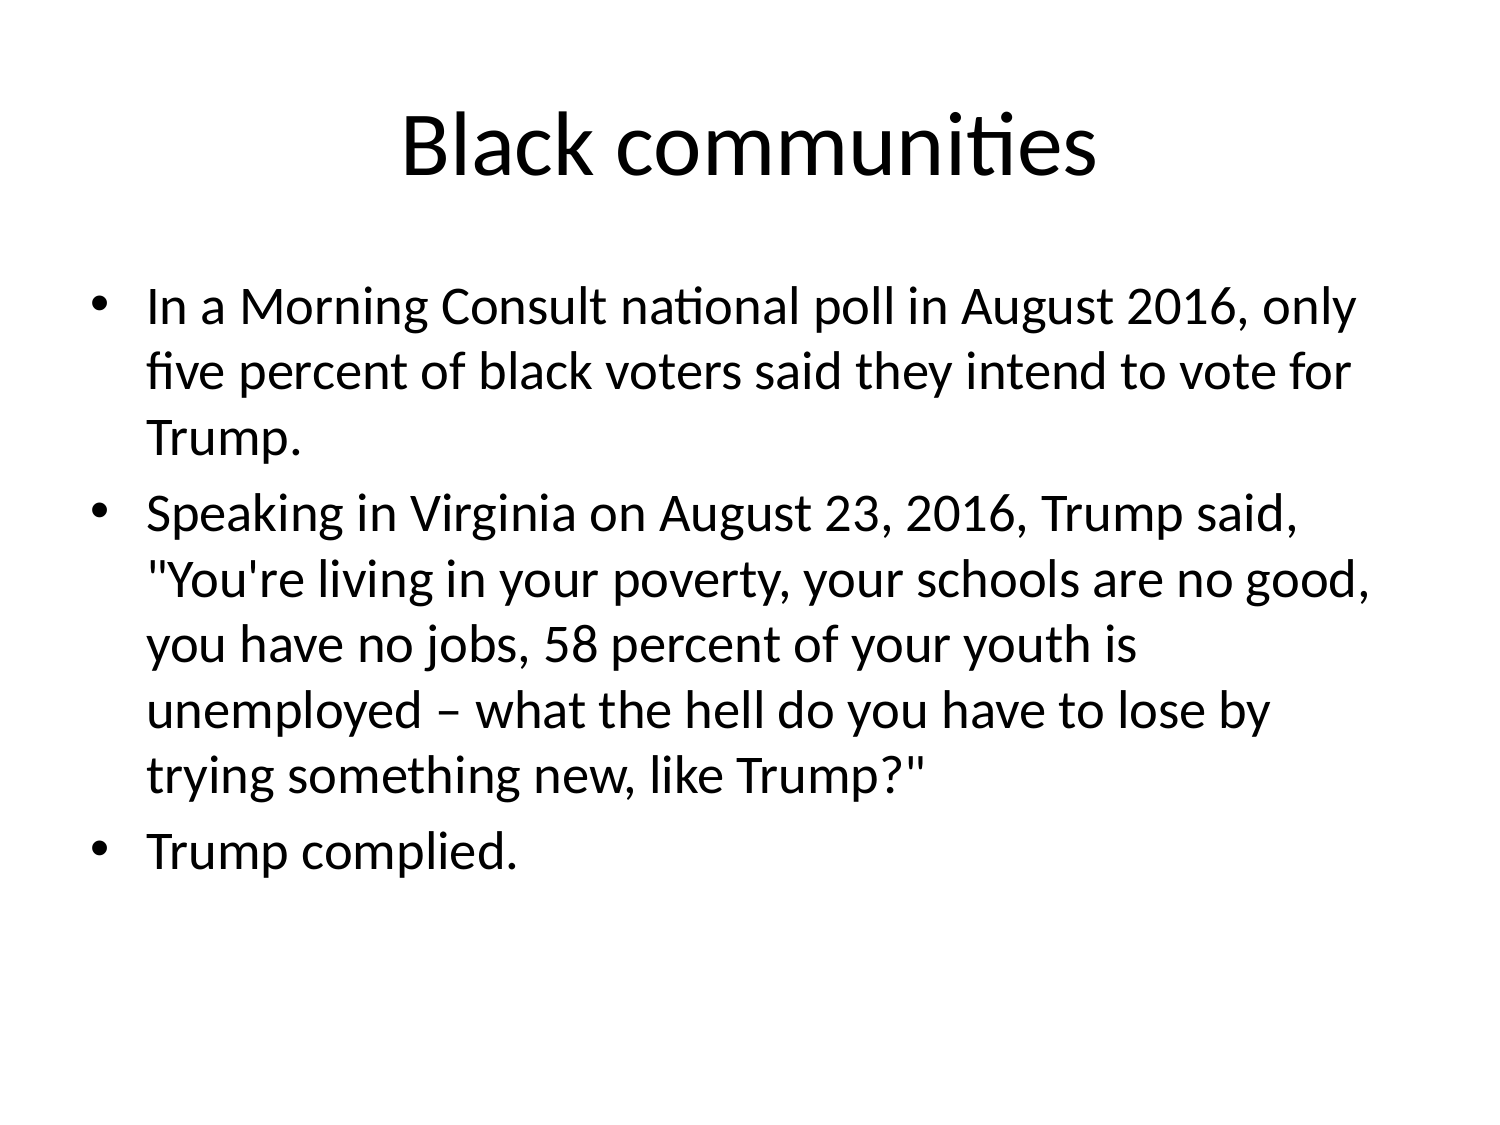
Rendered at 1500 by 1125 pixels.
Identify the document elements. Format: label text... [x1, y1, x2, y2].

list In a Morning Consult national poll in August 2016, only five percent of black voters said they intend to vote for Trump. Speaking in Virginia on August 23, 2016, Trump said, "You're living in your poverty, your schools are no good, you have no jobs, 58 percent of your youth is unemployed – what the hell do you have to lose by trying something new, like Trump?" Trump complied. [75, 262, 1425, 1005]
title Black communities [75, 45, 1425, 233]
